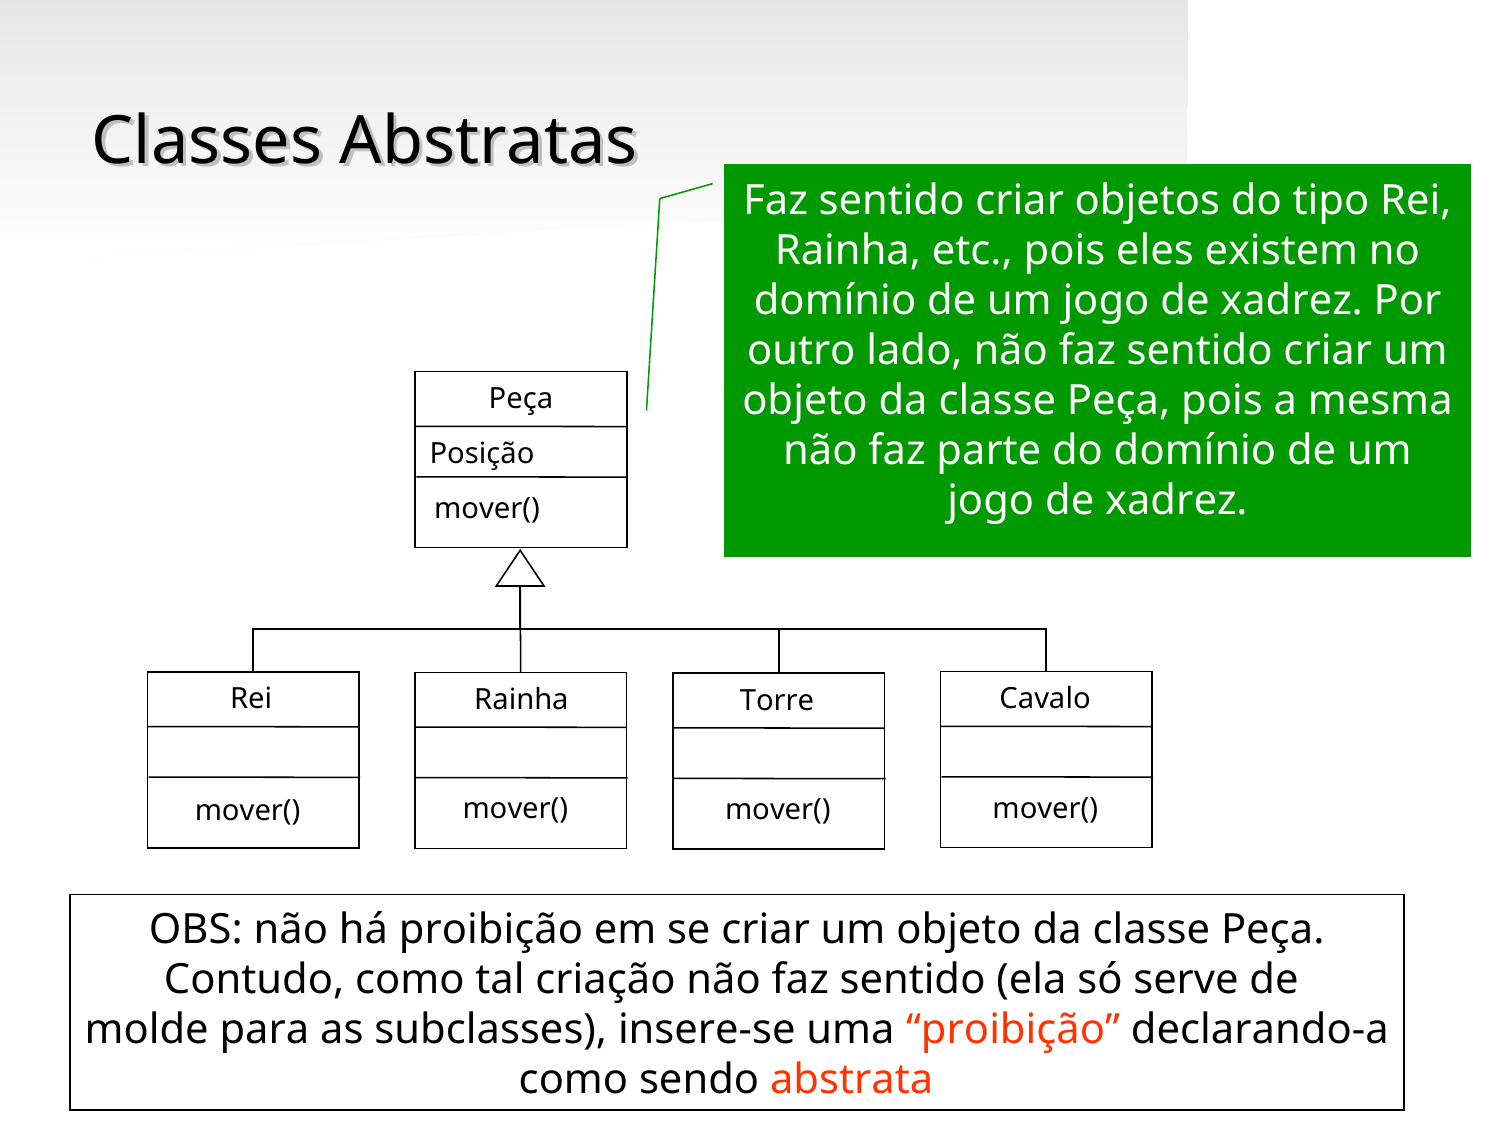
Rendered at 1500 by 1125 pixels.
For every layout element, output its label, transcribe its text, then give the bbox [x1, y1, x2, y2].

text_box Rainha [459, 672, 584, 723]
text_box Peça [473, 371, 569, 423]
text_box Posição [414, 427, 550, 478]
text_box mover() [977, 781, 1114, 832]
text_box mover() [710, 782, 846, 834]
text_box mover() [180, 783, 316, 834]
text_box Faz sentido criar objetos do tipo Rei, Rainha, etc., pois eles existem no domínio de um jogo de xadrez. Por outro lado, não faz sentido criar um objeto da classe Peça, pois a mesma não faz parte do domínio de um jogo de xadrez. [725, 165, 1470, 556]
text_box Classes Abstratas [76, 42, 1427, 231]
text_box Cavalo [984, 671, 1106, 723]
text_box OBS: não há proibição em se criar um objeto da classe Peça. Contudo, como tal criação não faz sentido (ela só serve de molde para as subclasses), insere-se uma “proibição” declarando-a como sendo abstrata [69, 894, 1404, 1111]
text_box Rei [215, 671, 288, 723]
text_box mover() [447, 781, 584, 833]
text_box mover() [419, 481, 555, 532]
text_box Torre [725, 673, 830, 724]
